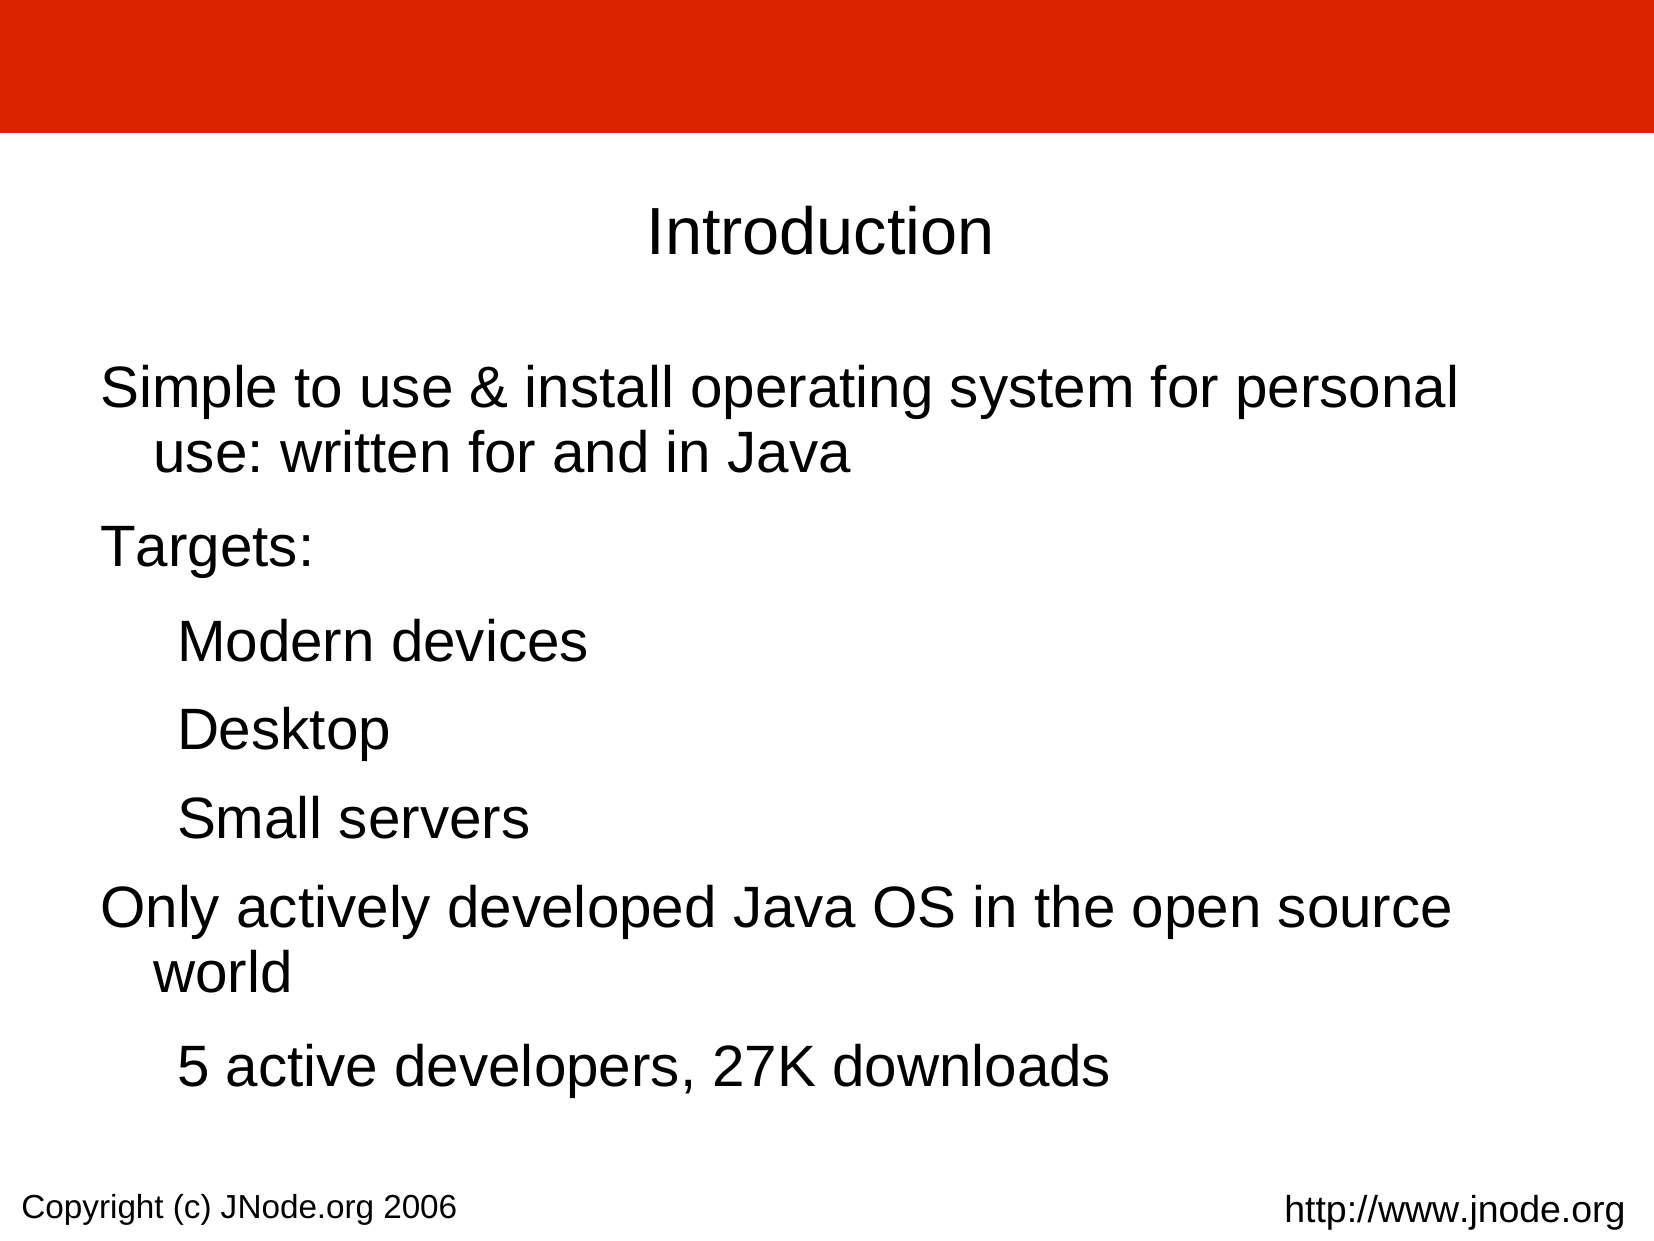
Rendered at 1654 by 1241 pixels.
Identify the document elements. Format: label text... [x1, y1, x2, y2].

list Simple to use & install operating system for personal use: written for and in Java Targets: Modern devices Desktop Small servers Only actively developed Java OS in the open source world 5 active developers, 27K downloads [82, 354, 1571, 1109]
title Introduction [76, 147, 1565, 316]
